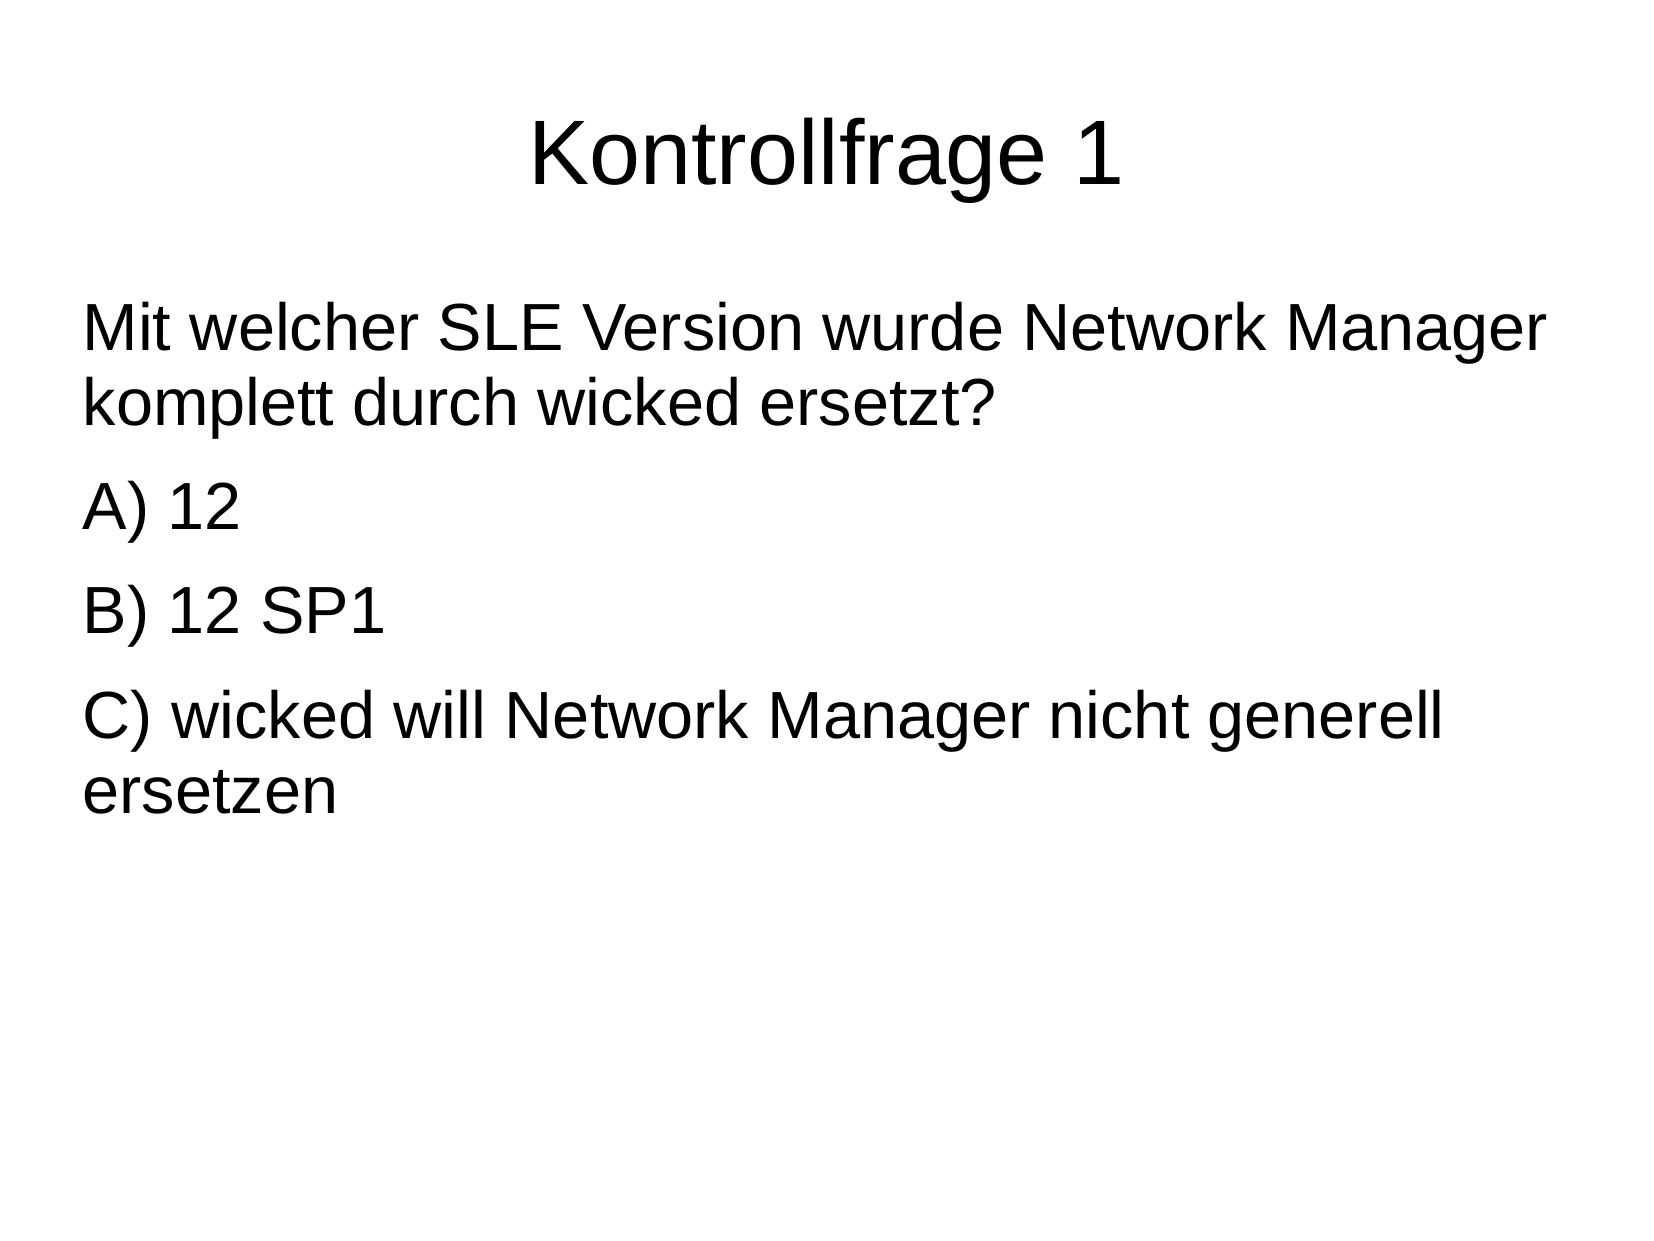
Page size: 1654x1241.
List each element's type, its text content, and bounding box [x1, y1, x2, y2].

title Kontrollfrage 1 [82, 101, 1571, 205]
list Mit welcher SLE Version wurde Network Manager komplett durch wicked ersetzt? A) 12 B) 12 SP1 C) wicked will Network Manager nicht generell ersetzen [82, 290, 1571, 1010]
